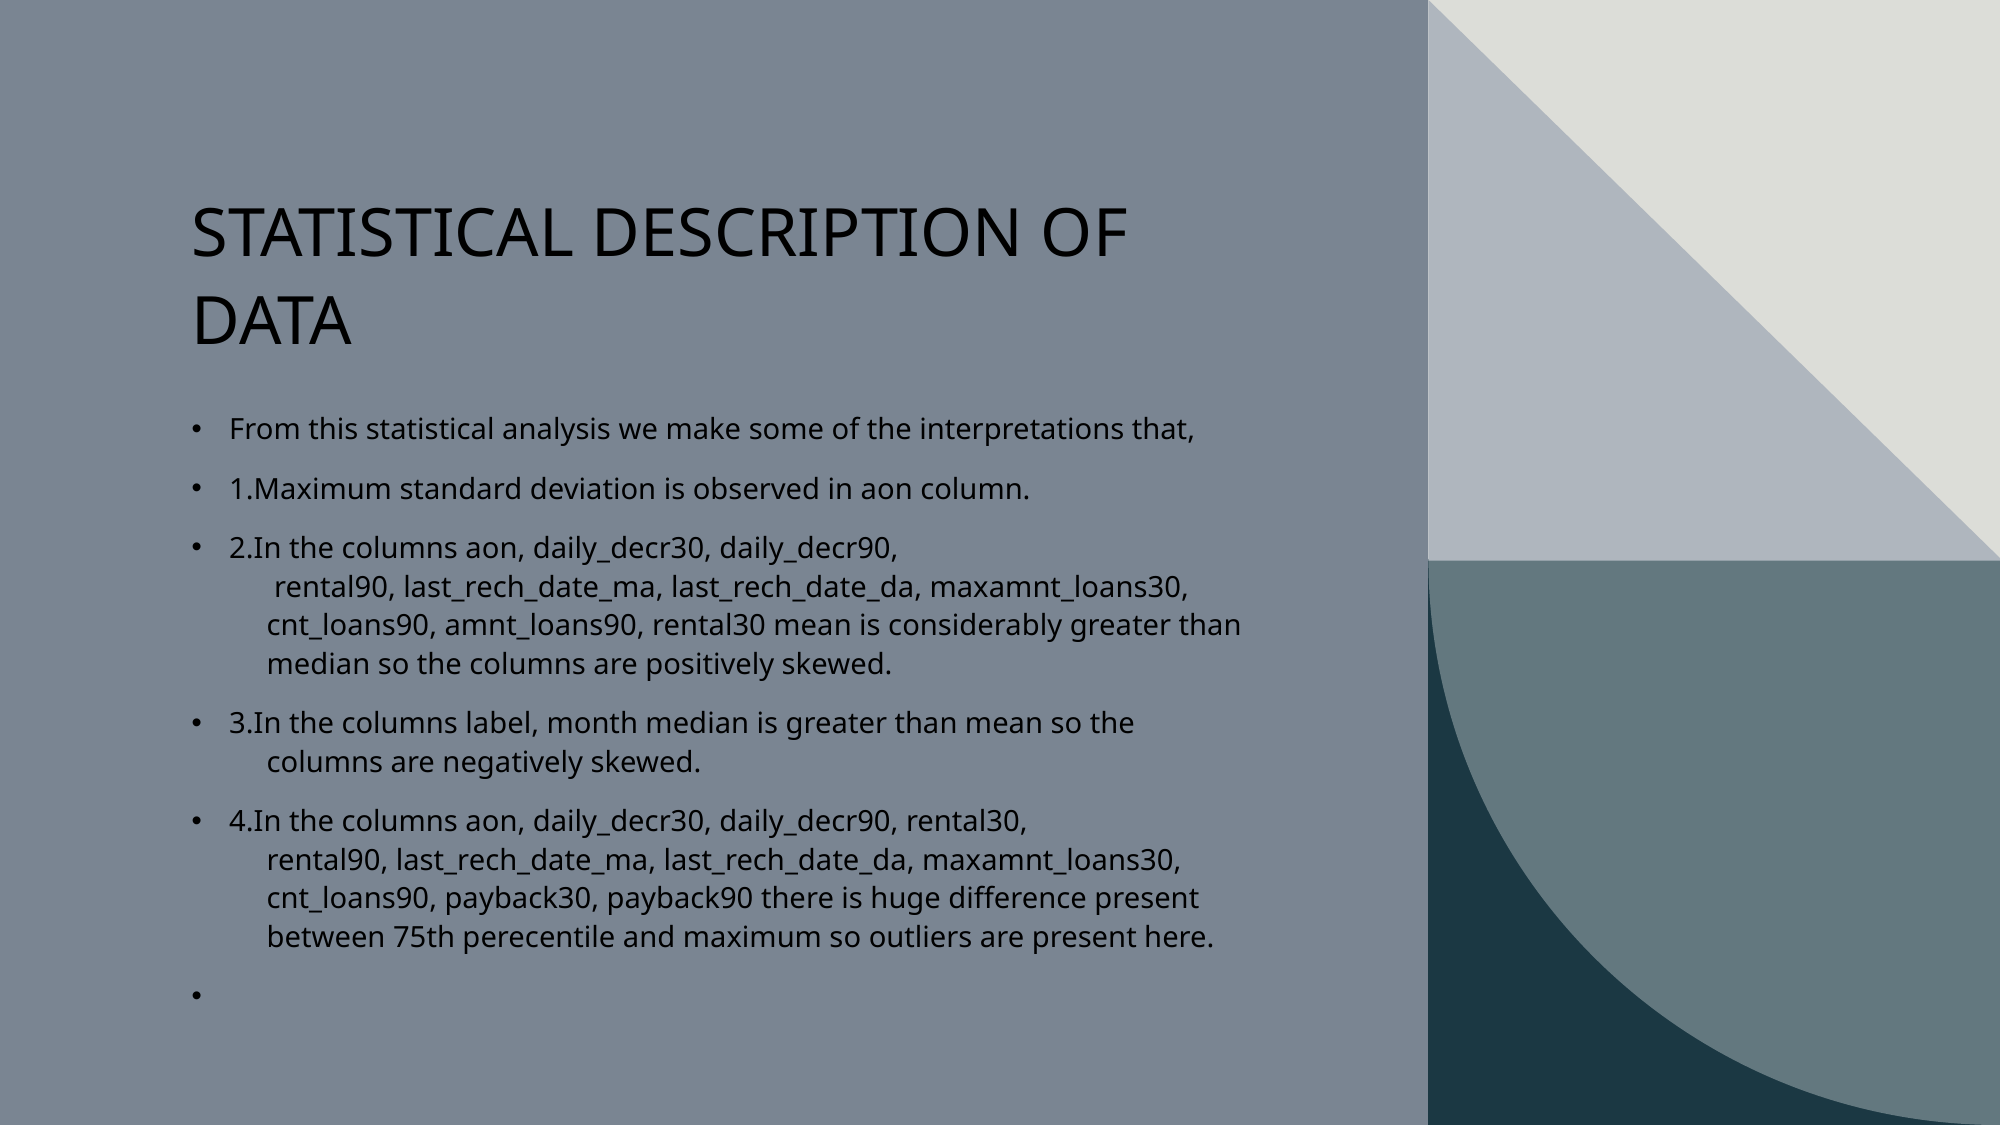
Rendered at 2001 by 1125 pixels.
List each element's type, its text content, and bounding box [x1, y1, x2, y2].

text_box [0, 0, 2000, 1125]
list From this statistical analysis we make some of the interpretations that, 1.Maximum standard deviation is observed in aon column. 2.In the columns aon, daily_decr30, daily_decr90, rental90, last_rech_date_ma, last_rech_date_da, maxamnt_loans30, cnt_loans90, amnt_loans90, rental30 mean is considerably greater than median so the columns are positively skewed. 3.In the columns label, month median is greater than mean so the columns are negatively skewed. 4.In the columns aon, daily_decr30, daily_decr90, rental30, rental90, last_rech_date_ma, last_rech_date_da, maxamnt_loans30, cnt_loans90, payback30, payback90 there is huge difference present between 75th perecentile and maximum so outliers are present here. [176, 399, 1261, 975]
title Statistical description of data [176, 118, 1261, 366]
